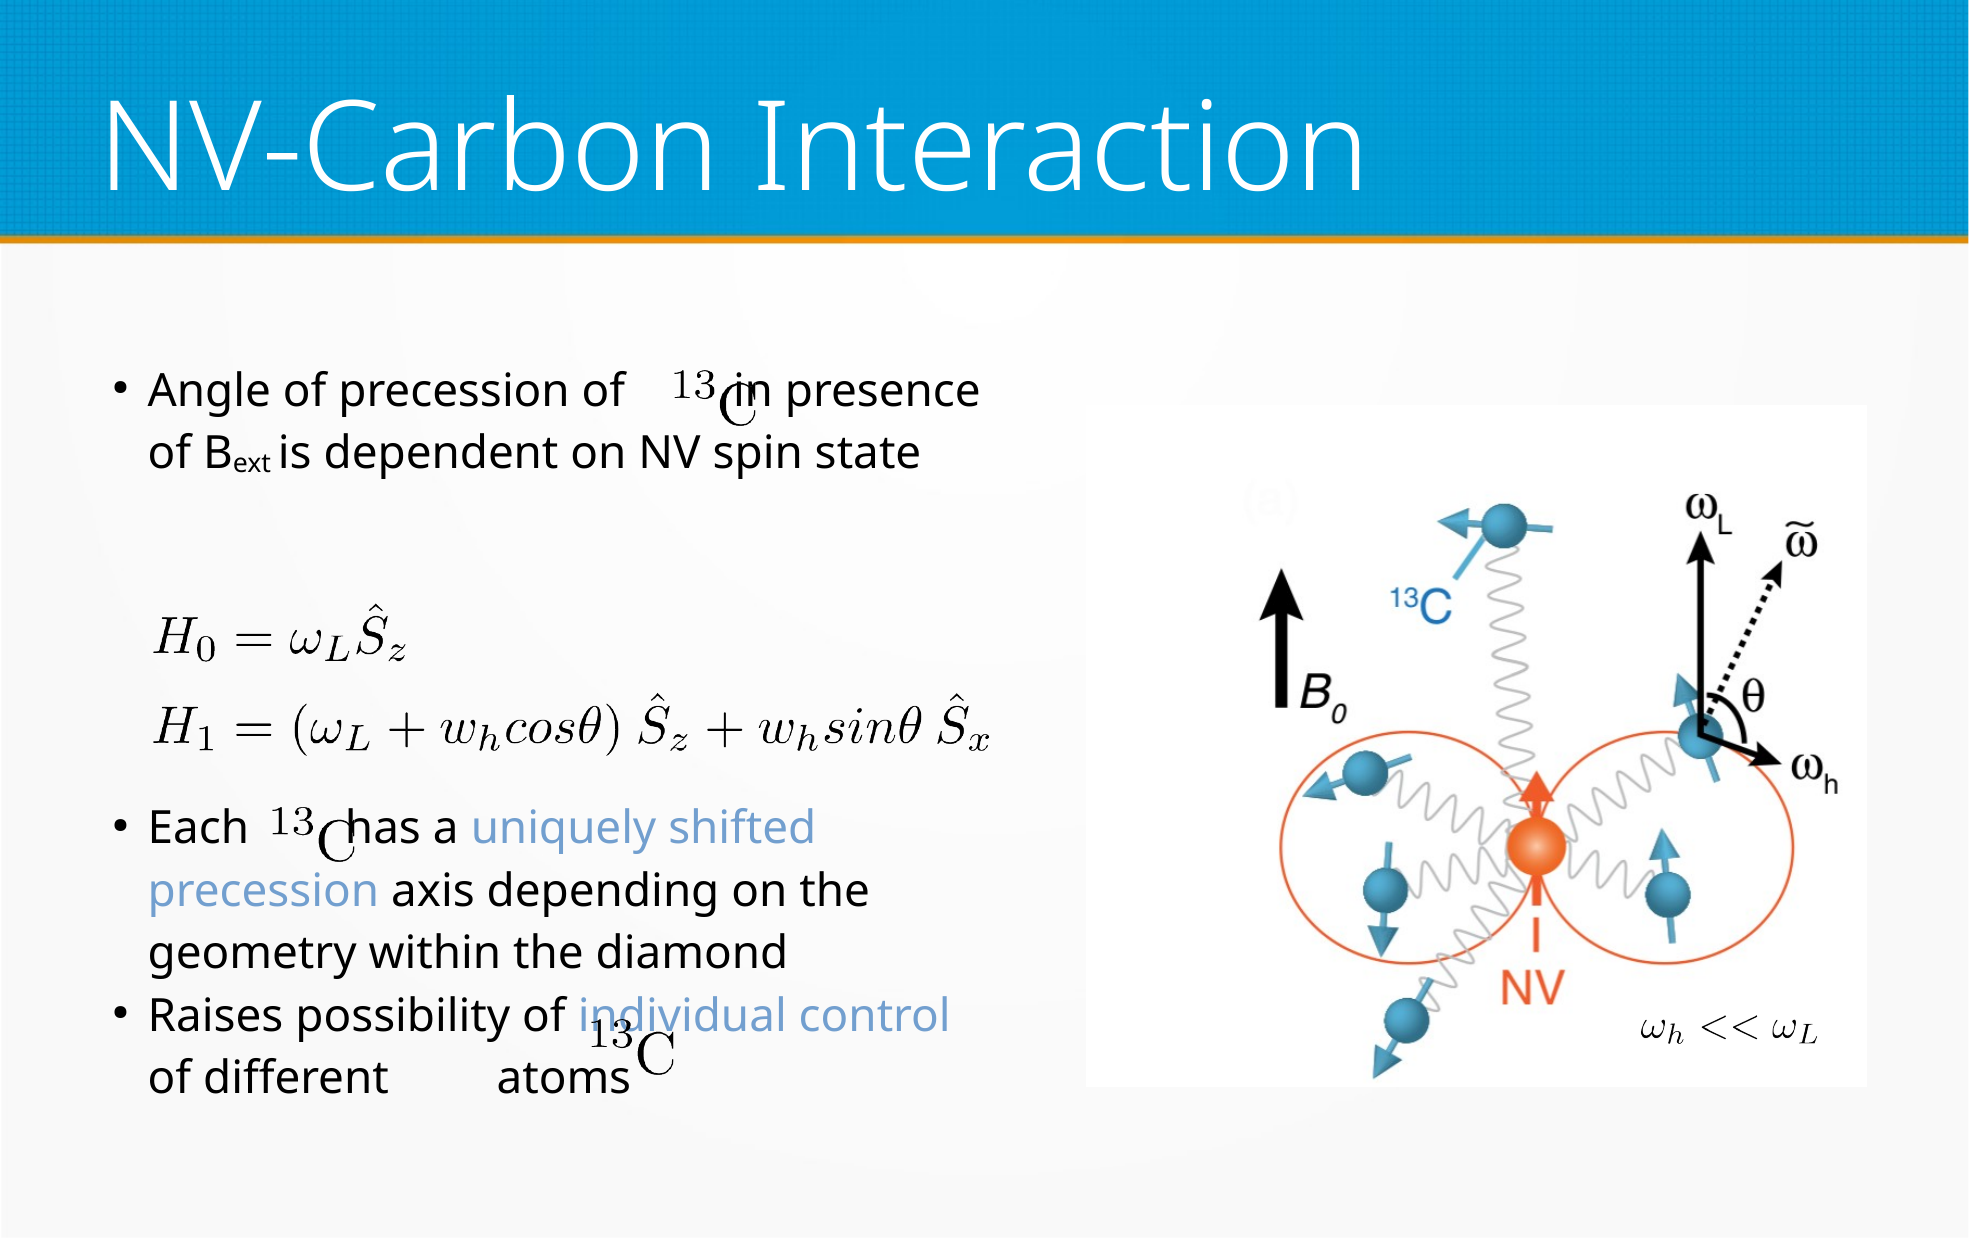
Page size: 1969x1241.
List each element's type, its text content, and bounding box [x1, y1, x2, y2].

title NV-Carbon Interaction [98, 19, 1870, 227]
picture [0, 233, 1969, 1241]
text_box Angle of precession of in presence of Bext is dependent on NV spin state Each has a uniquely shifted precession axis depending on the geometry within the diamond Raises possibility of individual control of different atoms [106, 372, 1004, 1092]
